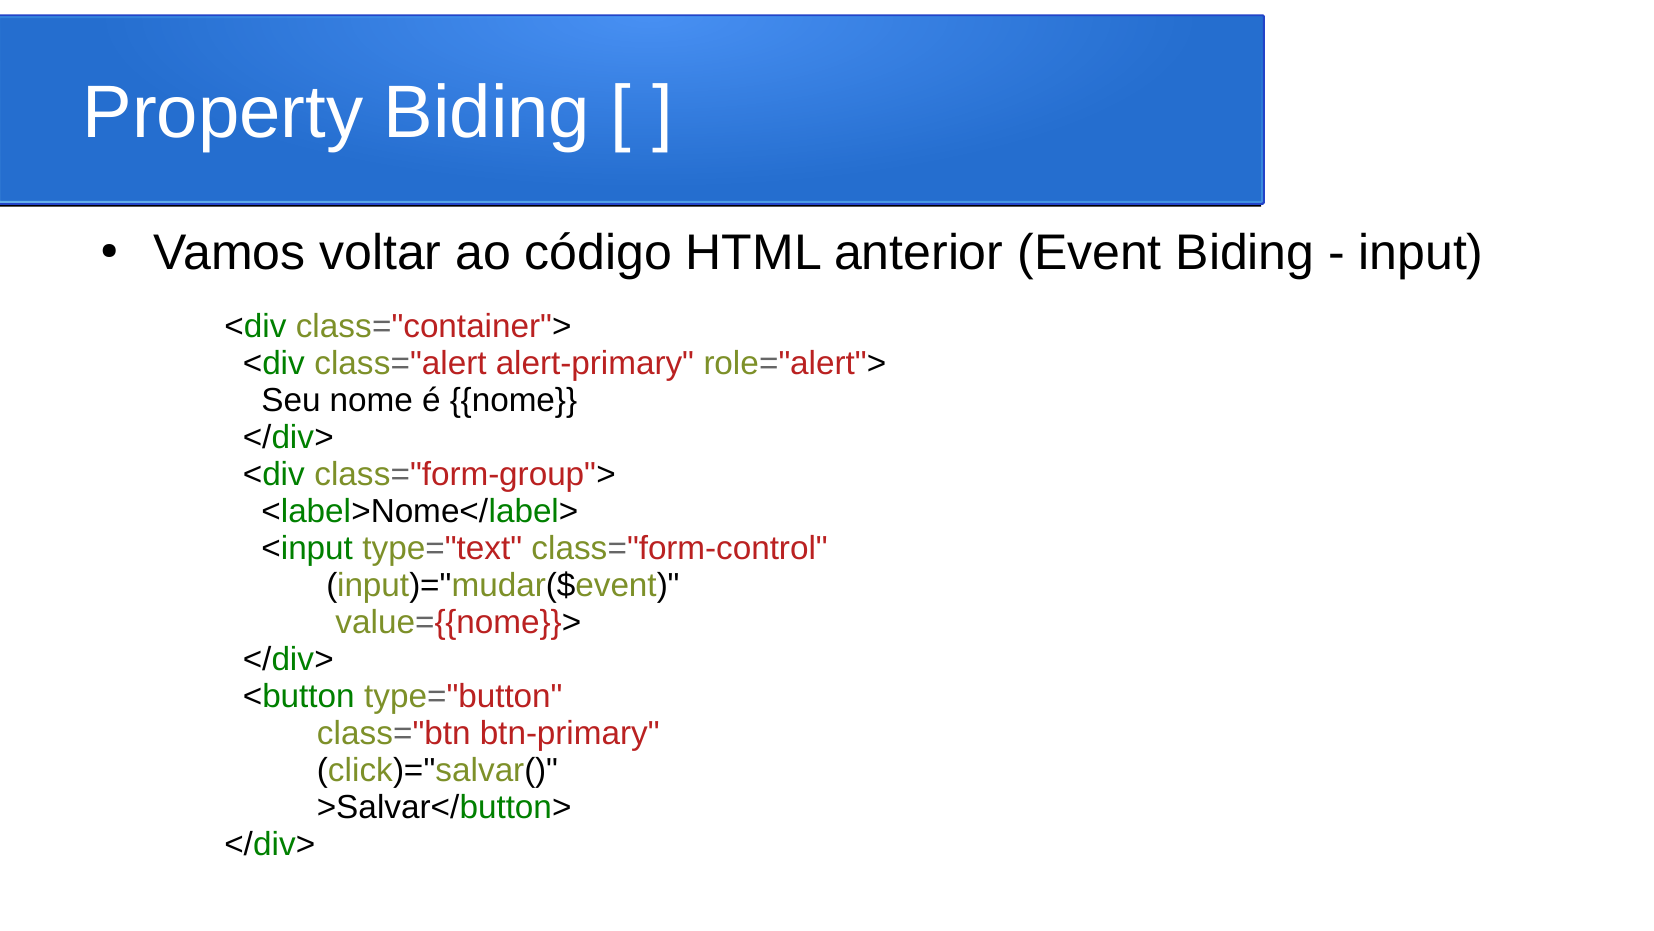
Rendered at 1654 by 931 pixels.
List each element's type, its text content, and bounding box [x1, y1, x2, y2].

list Vamos voltar ao código HTML anterior (Event Biding - input) [82, 224, 1571, 764]
text_box <div class="container"> <div class="alert alert-primary" role="alert"> Seu nome é {{nome}} </div> <div class="form-group"> <label>Nome</label> <input type="text" class="form-control" (input)="mudar($event)" value={{nome}}> </div> <button type="button" class="btn btn-primary" (click)="salvar()" >Salvar</button> </div> [224, 307, 1193, 863]
title Property Biding [ ] [82, 35, 1235, 189]
